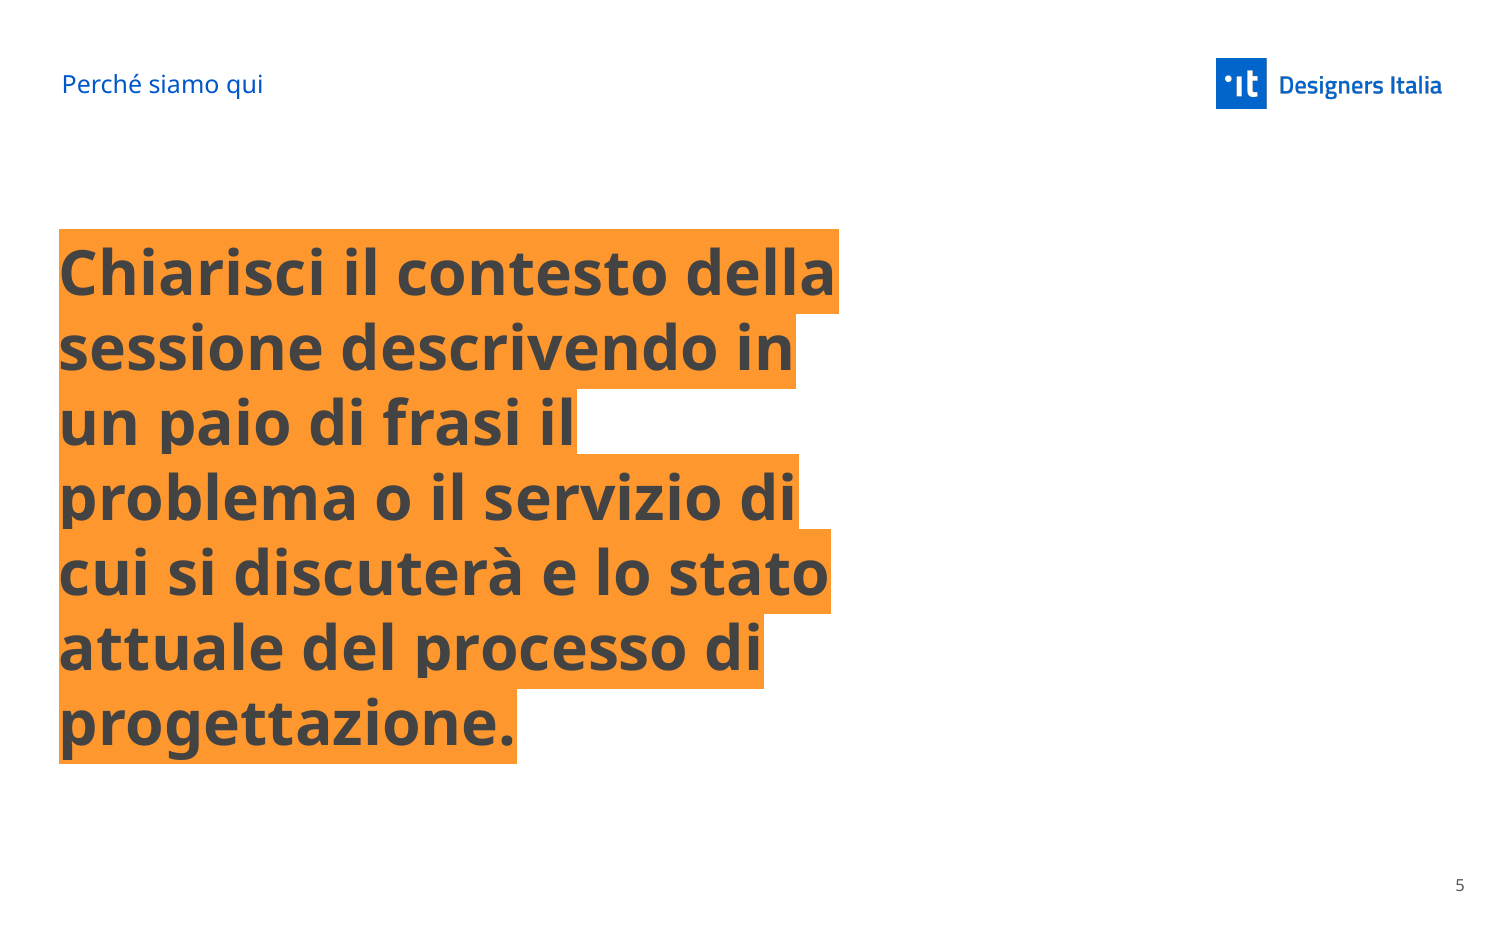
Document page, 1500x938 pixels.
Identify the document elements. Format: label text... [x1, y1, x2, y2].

picture [1216, 58, 1455, 109]
text_box Chiarisci il contesto della sessione descrivendo in un paio di frasi il problema o il servizio di cui si discuterà e lo stato attuale del processo di progettazione. [43, 218, 888, 505]
slide_number <number> [1389, 849, 1480, 922]
text_box Perché siamo qui [46, 58, 684, 110]
